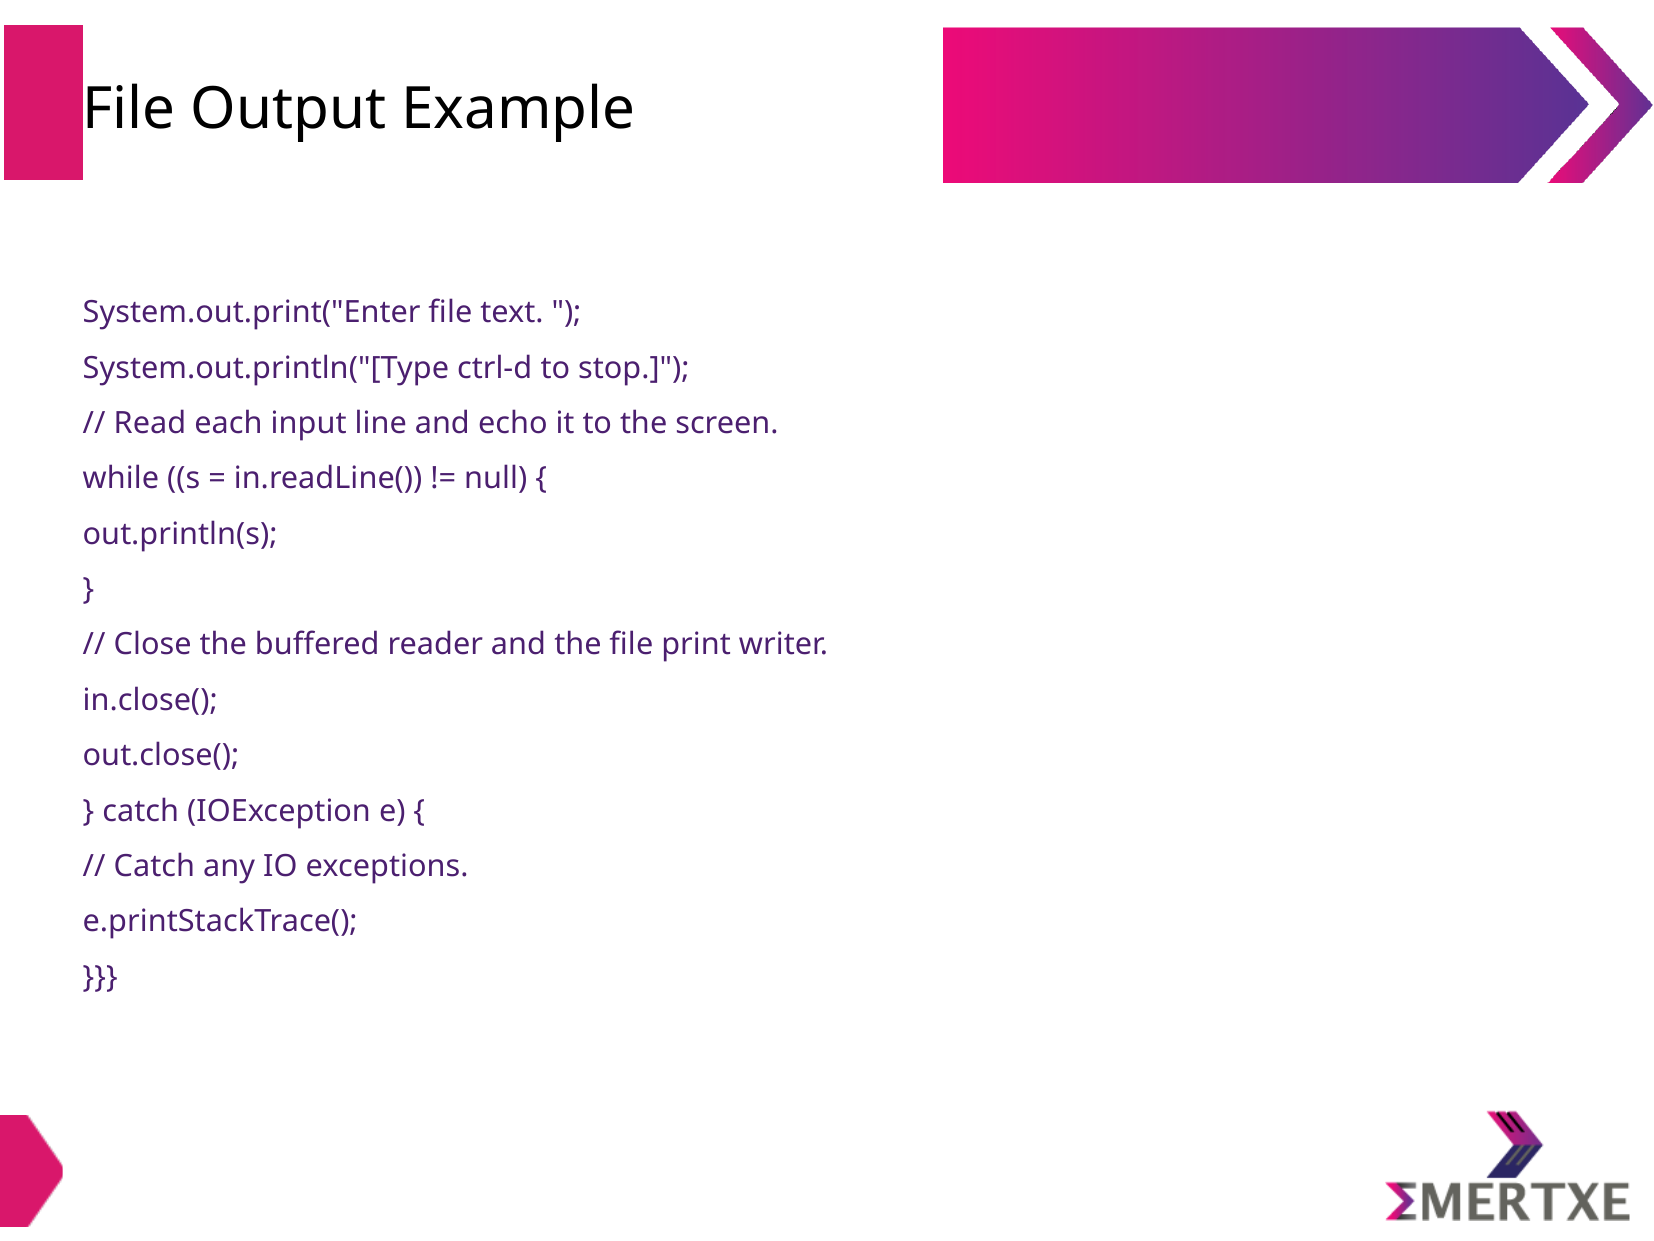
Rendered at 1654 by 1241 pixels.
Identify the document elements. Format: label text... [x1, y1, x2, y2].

picture [1571, 27, 1653, 183]
title File Output Example [82, 2, 1571, 210]
list System.out.print("Enter file text. "); System.out.println("[Type ctrl-d to stop.]"); // Read each input line and echo it to the screen. while ((s = in.readLine()) != null) { out.println(s); } // Close the buffered reader and the file print writer. in.close(); out.close(); } catch (IOException e) { // Catch any IO exceptions. e.printStackTrace(); }}} [82, 290, 1571, 1010]
picture [1385, 1107, 1631, 1221]
